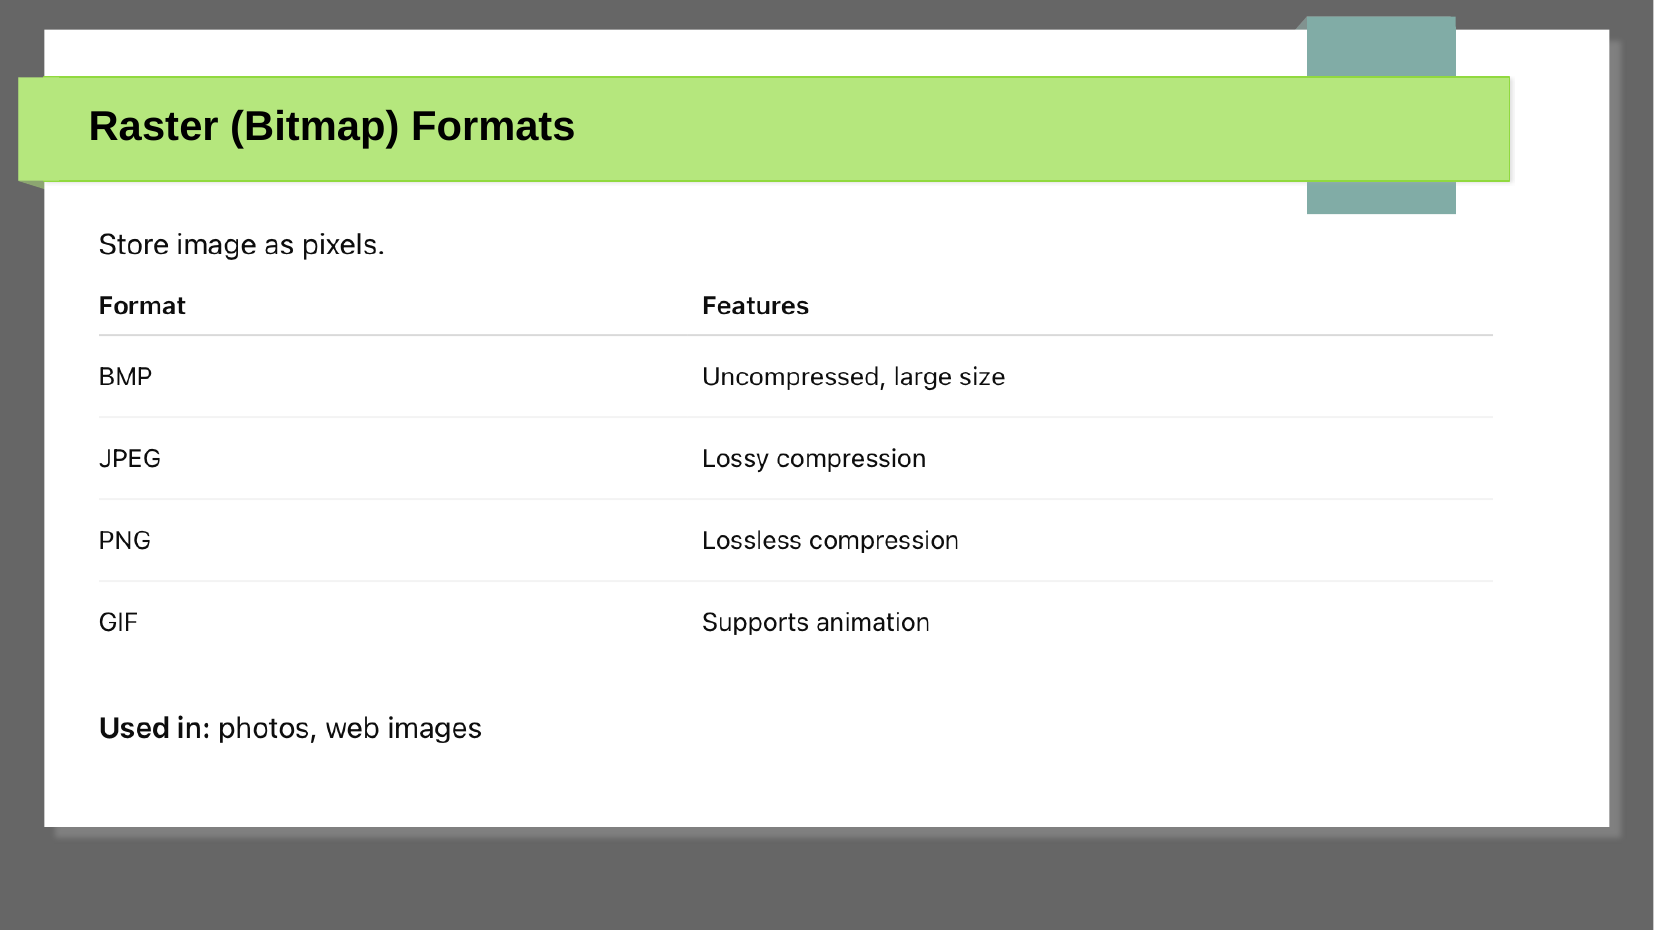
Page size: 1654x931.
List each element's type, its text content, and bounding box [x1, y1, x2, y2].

title Raster (Bitmap) Formats [88, 73, 1506, 178]
picture [60, 224, 1538, 782]
